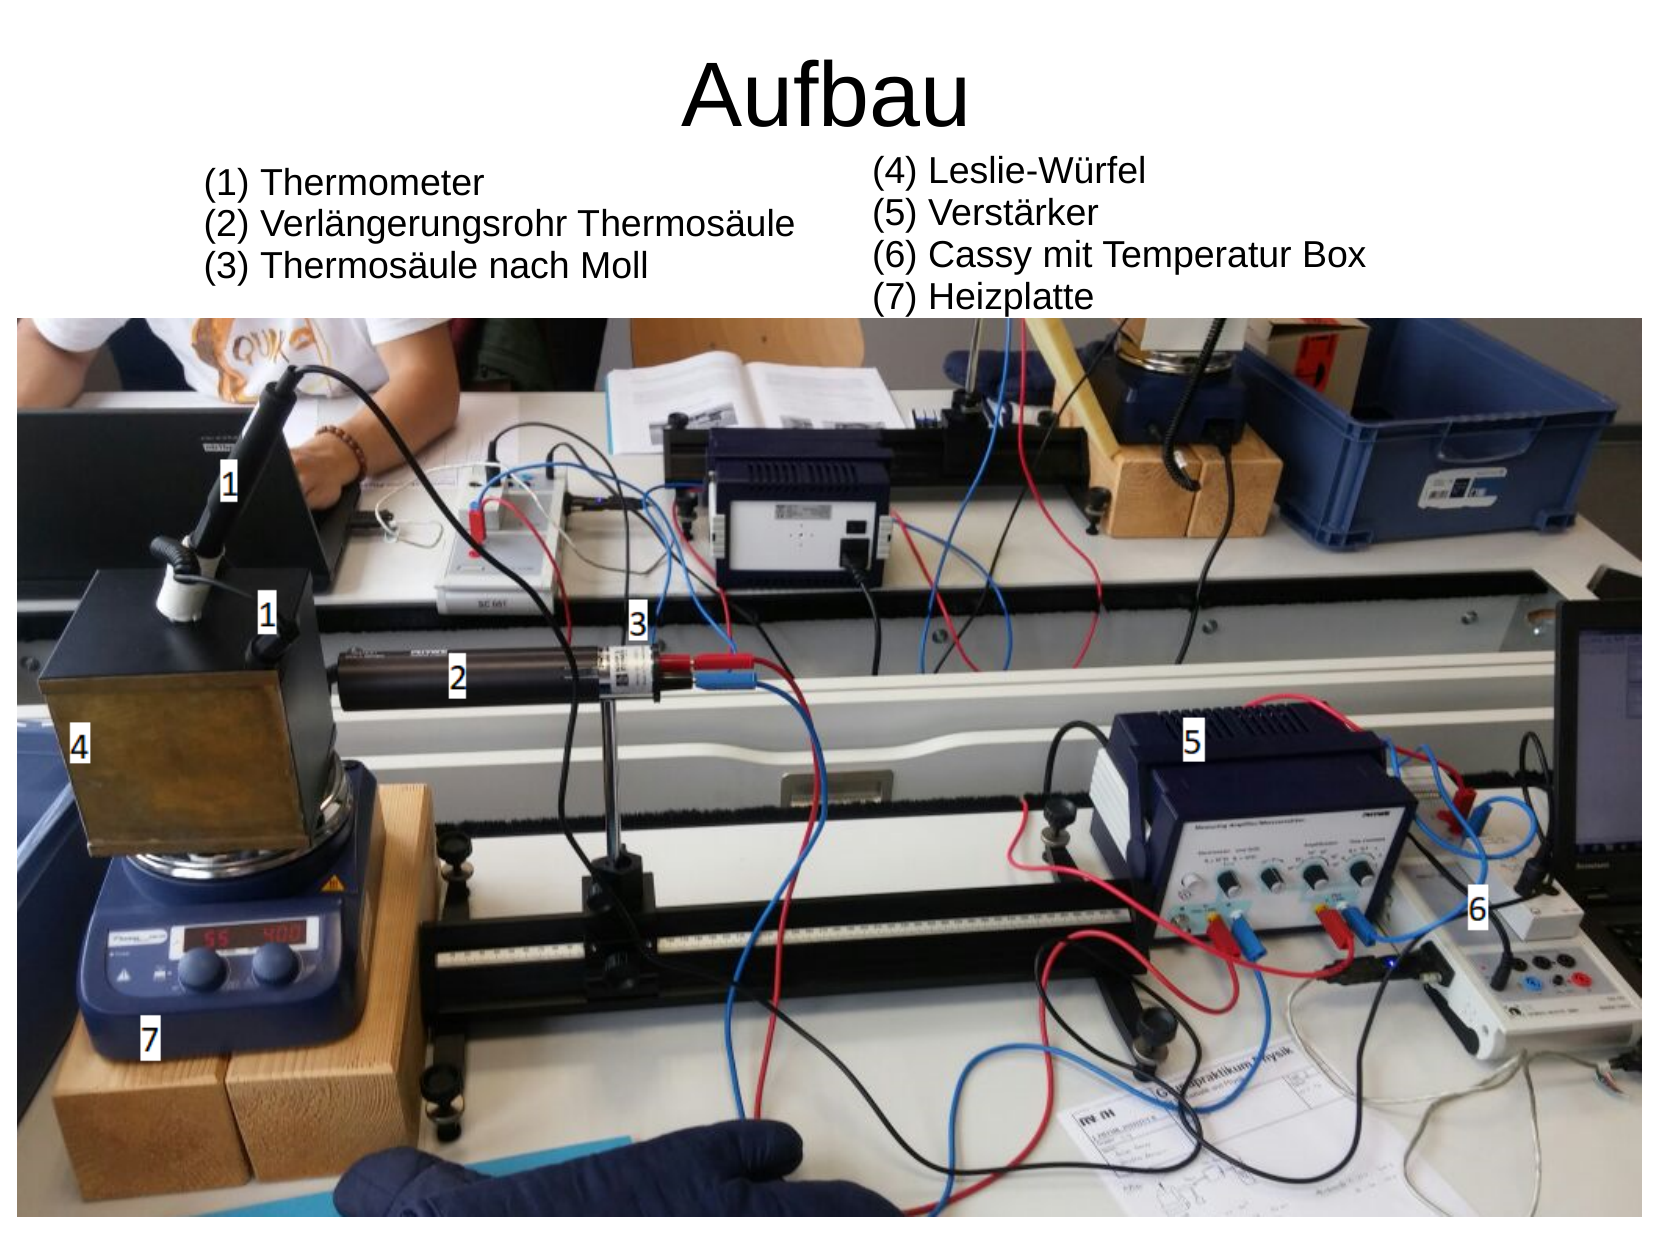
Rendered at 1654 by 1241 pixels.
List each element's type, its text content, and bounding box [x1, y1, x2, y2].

picture [17, 318, 1642, 1217]
text_box (4) Leslie-Würfel (5) Verstärker (6) Cassy mit Temperatur Box (7) Heizplatte [857, 141, 1654, 409]
text_box Thermometer Verlängerungsrohr Thermosäule Thermosäule nach Moll [188, 153, 839, 337]
title Aufbau [82, 0, 1571, 198]
